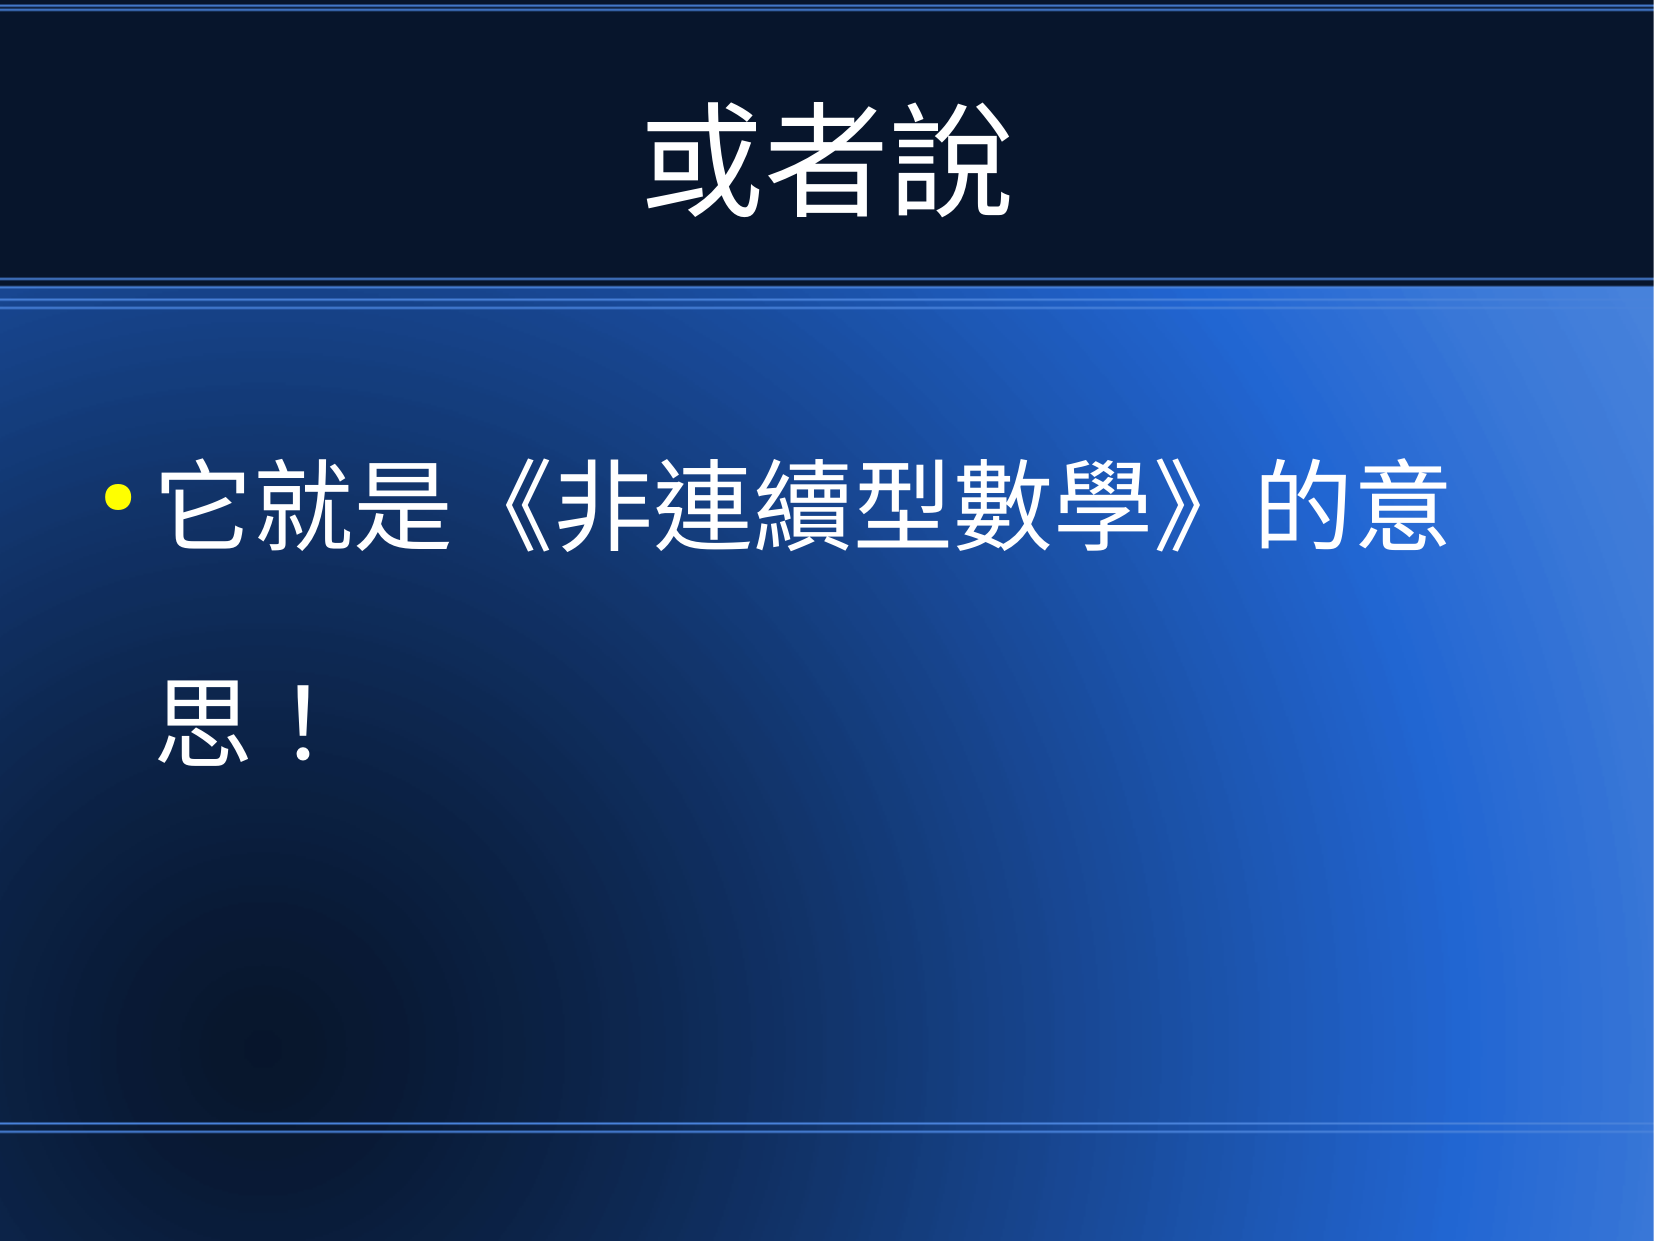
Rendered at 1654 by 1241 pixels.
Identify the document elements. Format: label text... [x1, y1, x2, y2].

title 或者說 [82, 49, 1571, 257]
list 它就是《非連續型數學》的意思！ [82, 355, 1571, 1241]
picture [0, 0, 1654, 1241]
